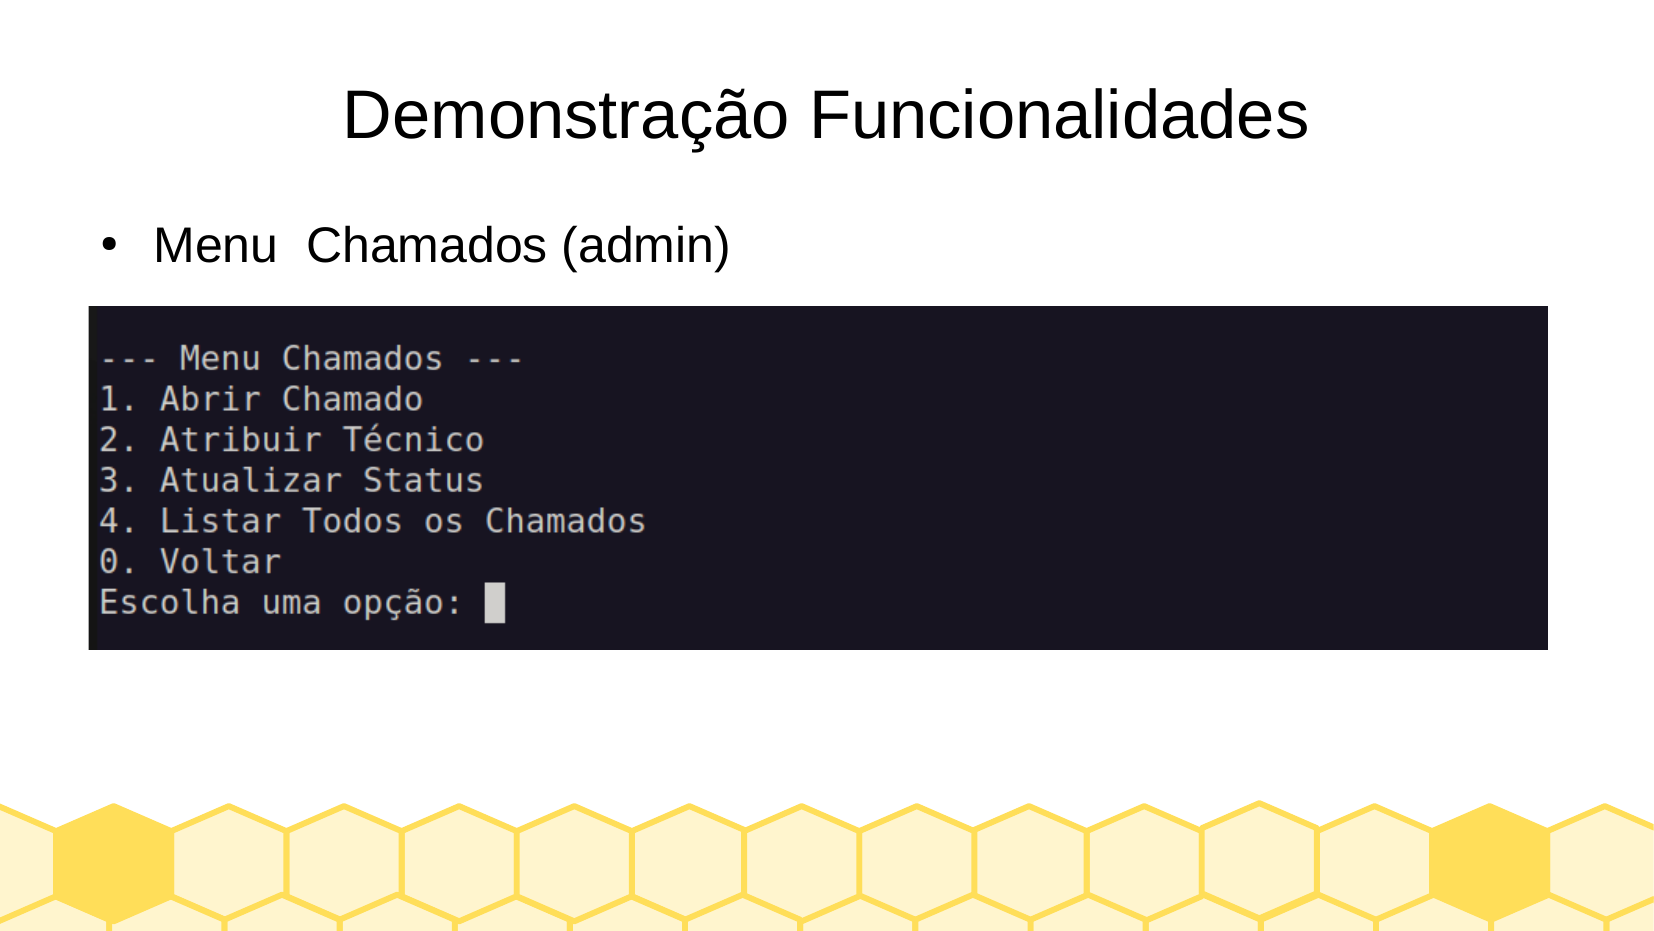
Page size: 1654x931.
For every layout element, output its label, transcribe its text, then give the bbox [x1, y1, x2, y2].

list Menu Chamados (admin) [82, 217, 1571, 296]
title Demonstração Funcionalidades [82, 37, 1571, 193]
picture [88, 306, 1548, 650]
